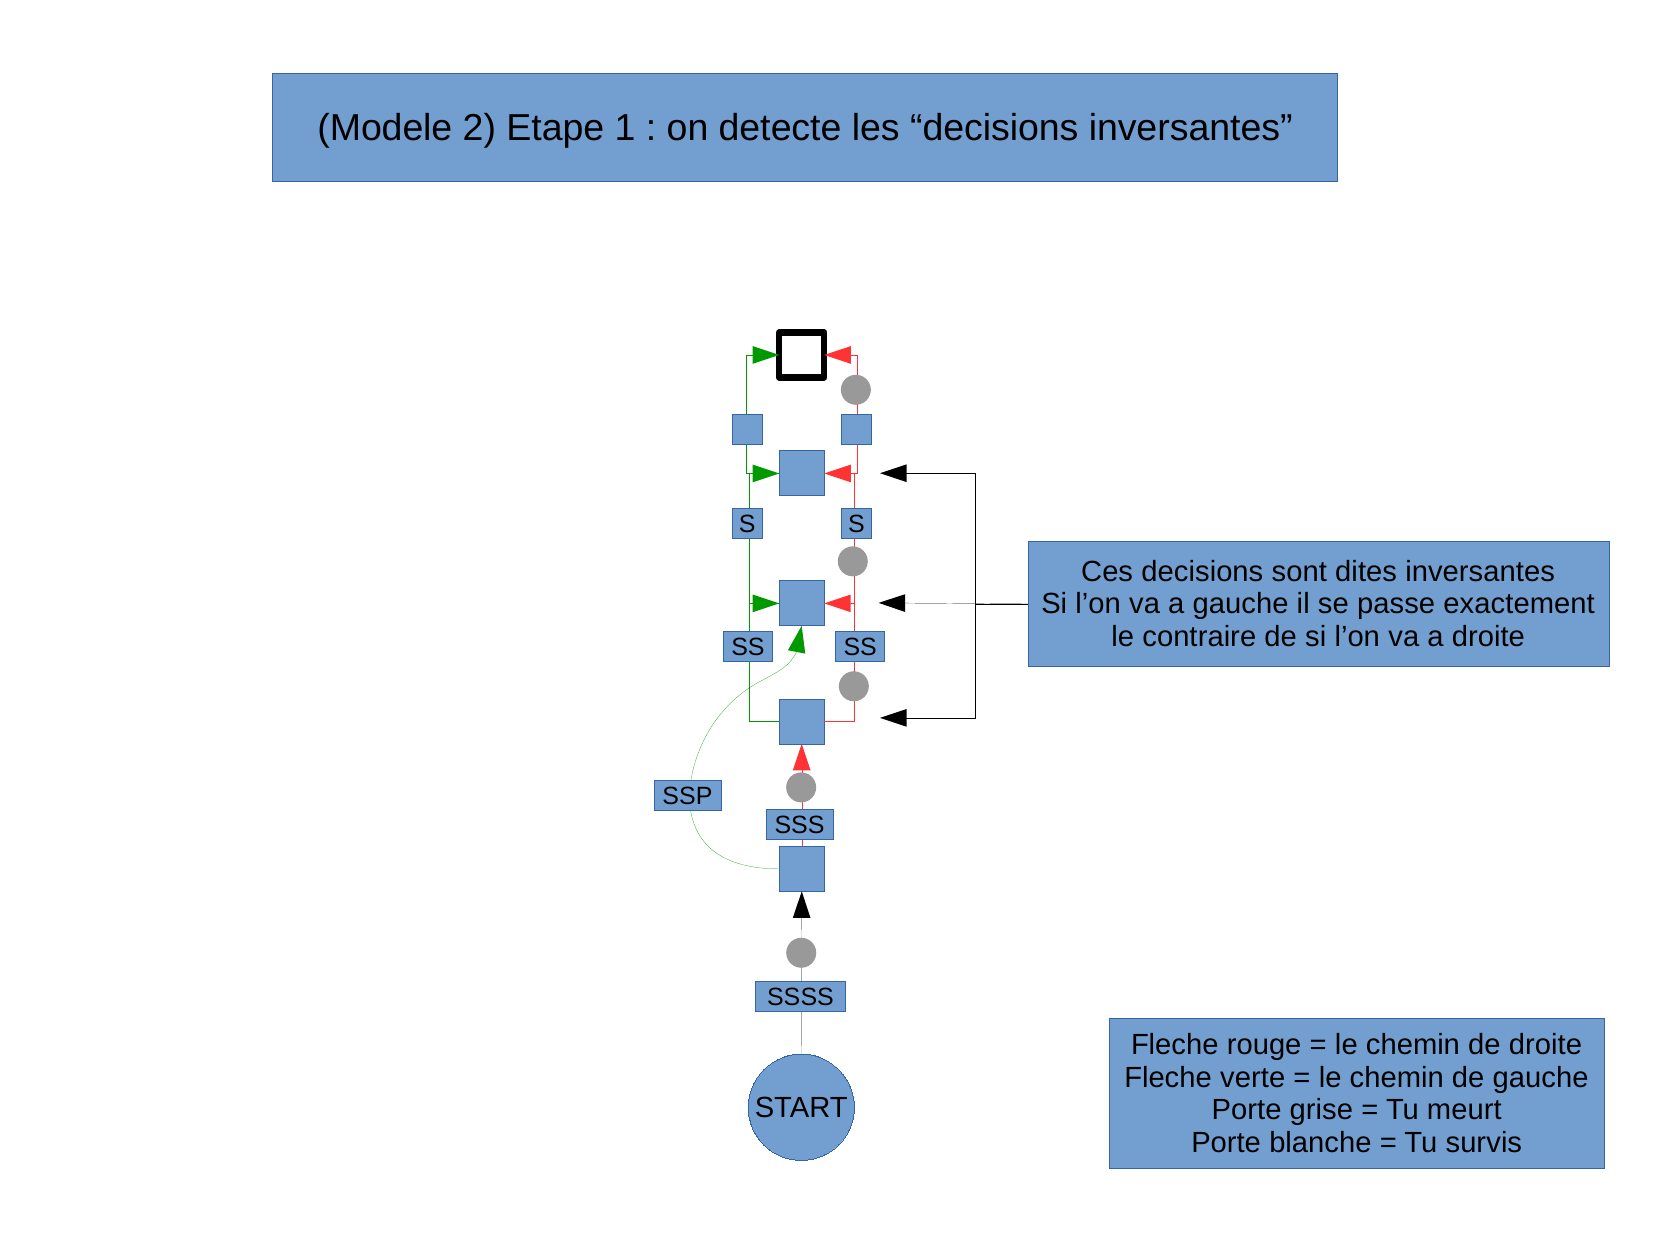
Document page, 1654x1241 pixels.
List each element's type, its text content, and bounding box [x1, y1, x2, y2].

text_box (Modele 2) Etape 1 : on detecte les “decisions inversantes” [272, 73, 1338, 182]
text_box Fleche rouge = le chemin de droite Fleche verte = le chemin de gauche Porte grise = Tu meurt Porte blanche = Tu survis [1109, 1018, 1605, 1169]
text_box SSP [654, 780, 722, 811]
text_box [786, 772, 817, 803]
text_box S [841, 508, 872, 539]
text_box S [732, 508, 763, 539]
text_box [841, 414, 872, 445]
text_box [779, 580, 825, 626]
text_box Ces decisions sont dites inversantes Si l’on va a gauche il se passe exactement le contraire de si l’on va a droite [1028, 541, 1610, 667]
text_box [779, 846, 825, 892]
text_box [779, 699, 825, 745]
text_box [837, 546, 868, 577]
text_box [779, 332, 825, 378]
text_box [838, 671, 869, 702]
text_box [779, 450, 825, 496]
text_box SSSS [755, 981, 846, 1012]
text_box SS [835, 631, 885, 662]
text_box SS [723, 631, 773, 662]
text_box [840, 374, 871, 405]
text_box SSS [766, 809, 834, 840]
text_box START [748, 1054, 855, 1161]
text_box [786, 937, 817, 968]
text_box [732, 414, 763, 445]
